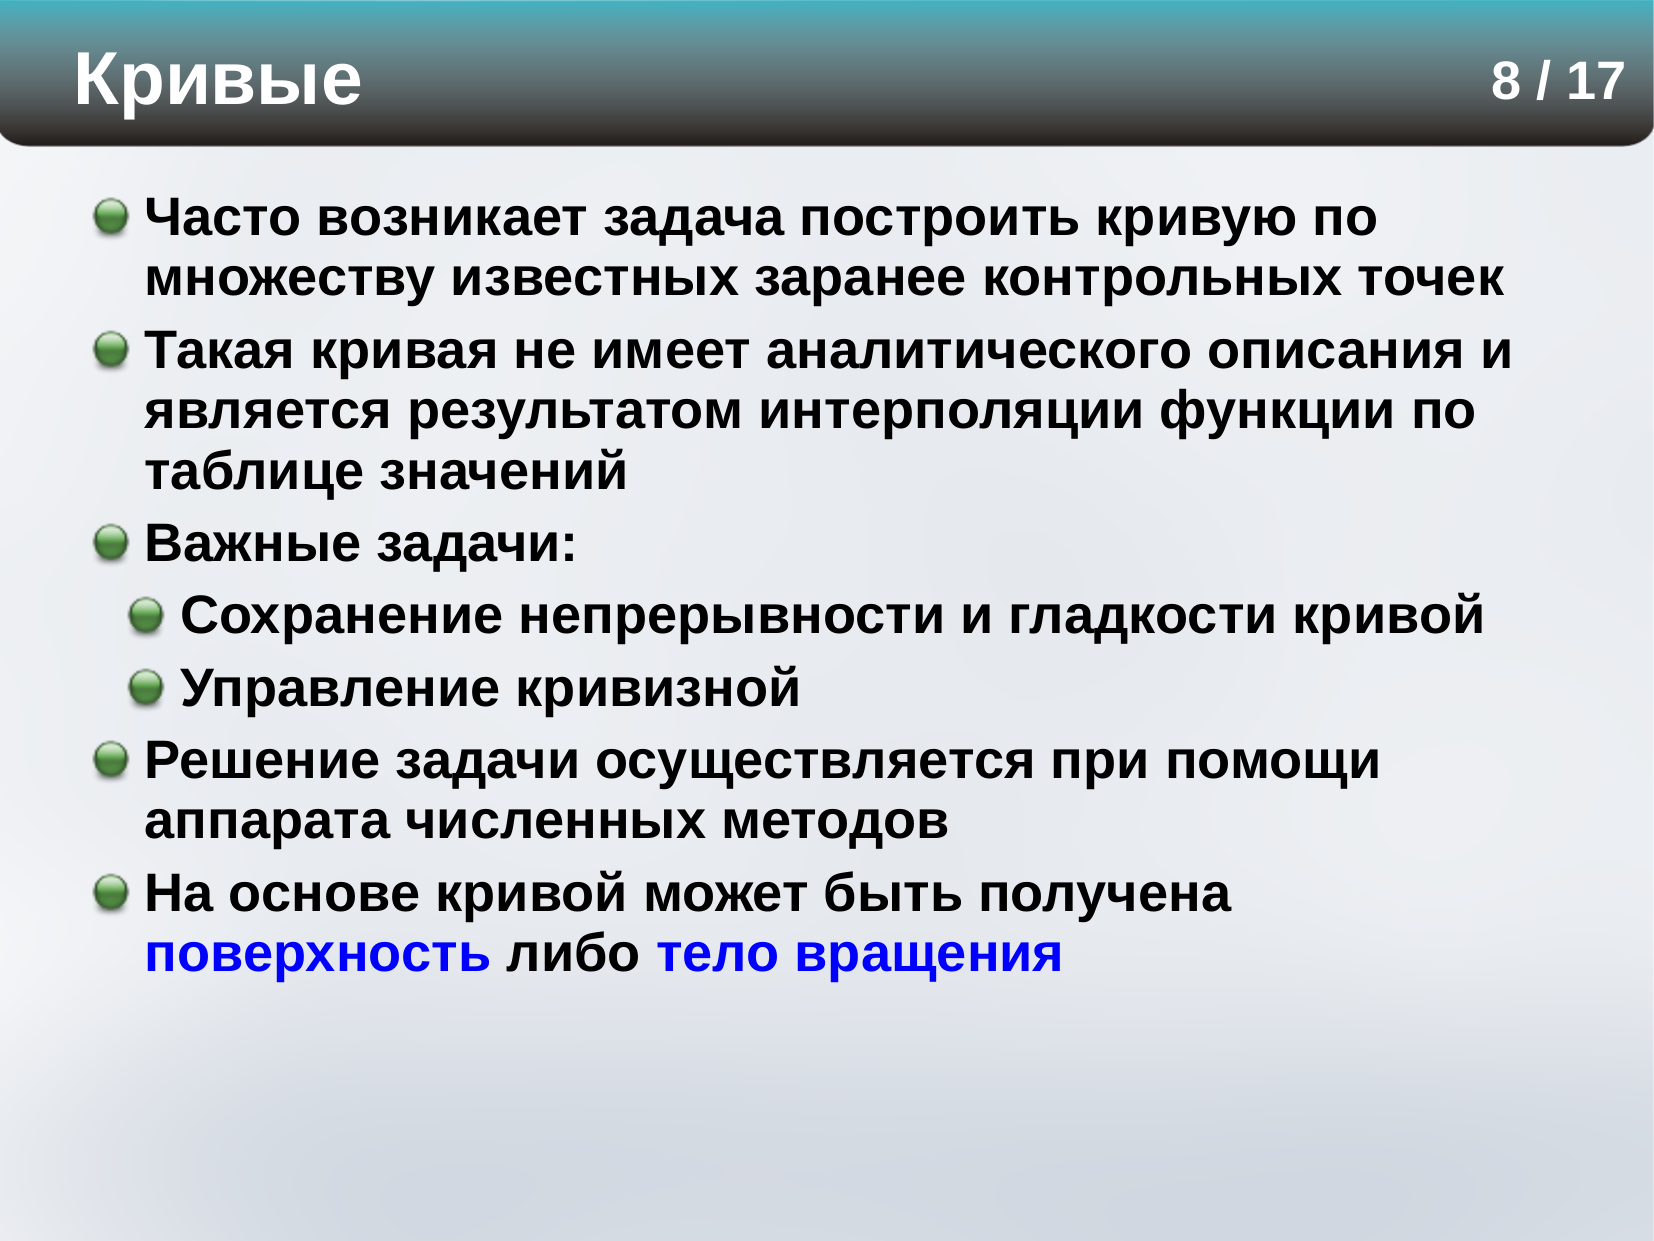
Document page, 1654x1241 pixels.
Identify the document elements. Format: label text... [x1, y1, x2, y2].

text_box Кривые [59, 29, 1359, 129]
picture [0, 0, 1654, 1241]
text_box <номер> / 17 [1476, 42, 1654, 119]
text_box Часто возникает задача построить кривую по множеству известных заранее контрольных точек Такая кривая не имеет аналитического описания и является результатом интерполяции функции по таблице значений Важные задачи: Сохранение непрерывности и гладкости кривой Управление кривизной Решение задачи осуществляется при помощи аппарата численных методов На основе кривой может быть получена поверхность либо тело вращения [70, 88, 1565, 991]
